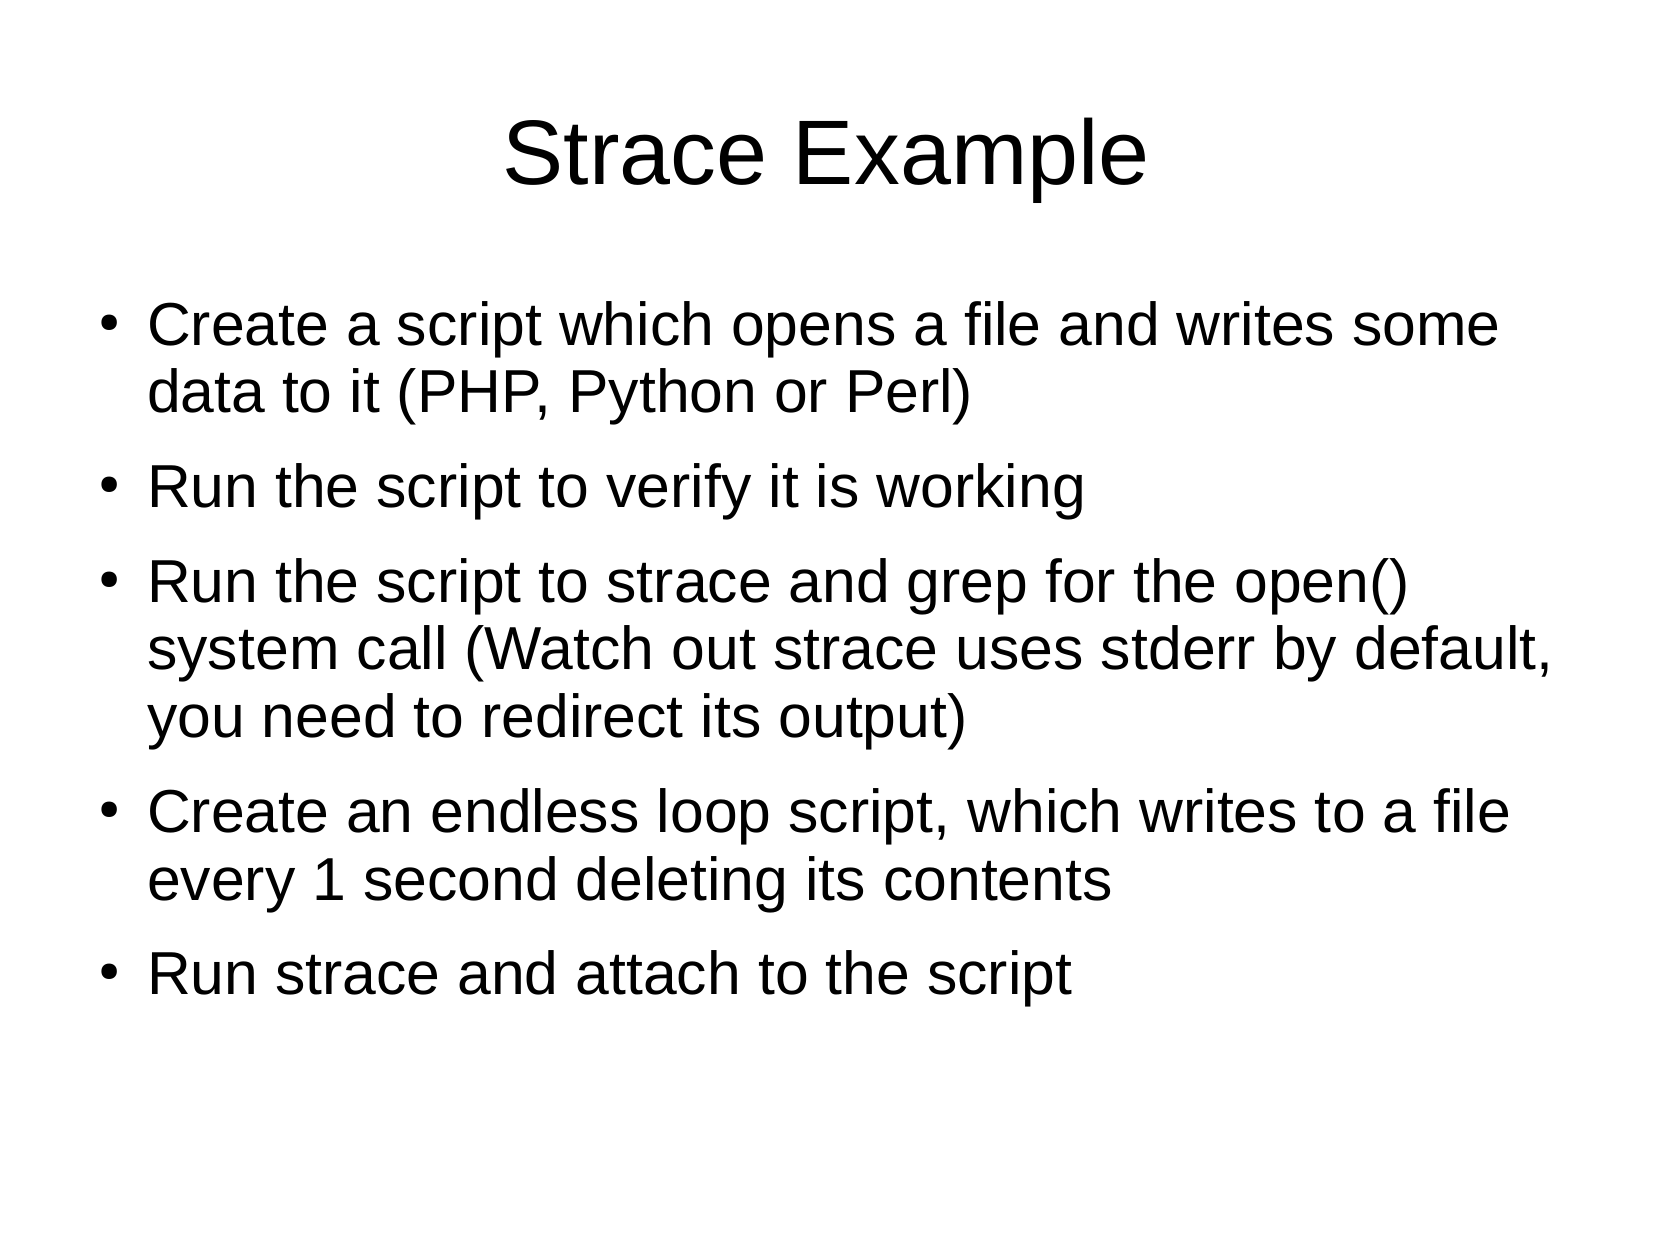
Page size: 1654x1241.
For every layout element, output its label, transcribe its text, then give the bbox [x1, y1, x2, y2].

title Strace Example [82, 49, 1571, 257]
list Create a script which opens a file and writes some data to it (PHP, Python or Perl) Run the script to verify it is working Run the script to strace and grep for the open() system call (Watch out strace uses stderr by default, you need to redirect its output) Create an endless loop script, which writes to a file every 1 second deleting its contents Run strace and attach to the script [82, 290, 1571, 1010]
